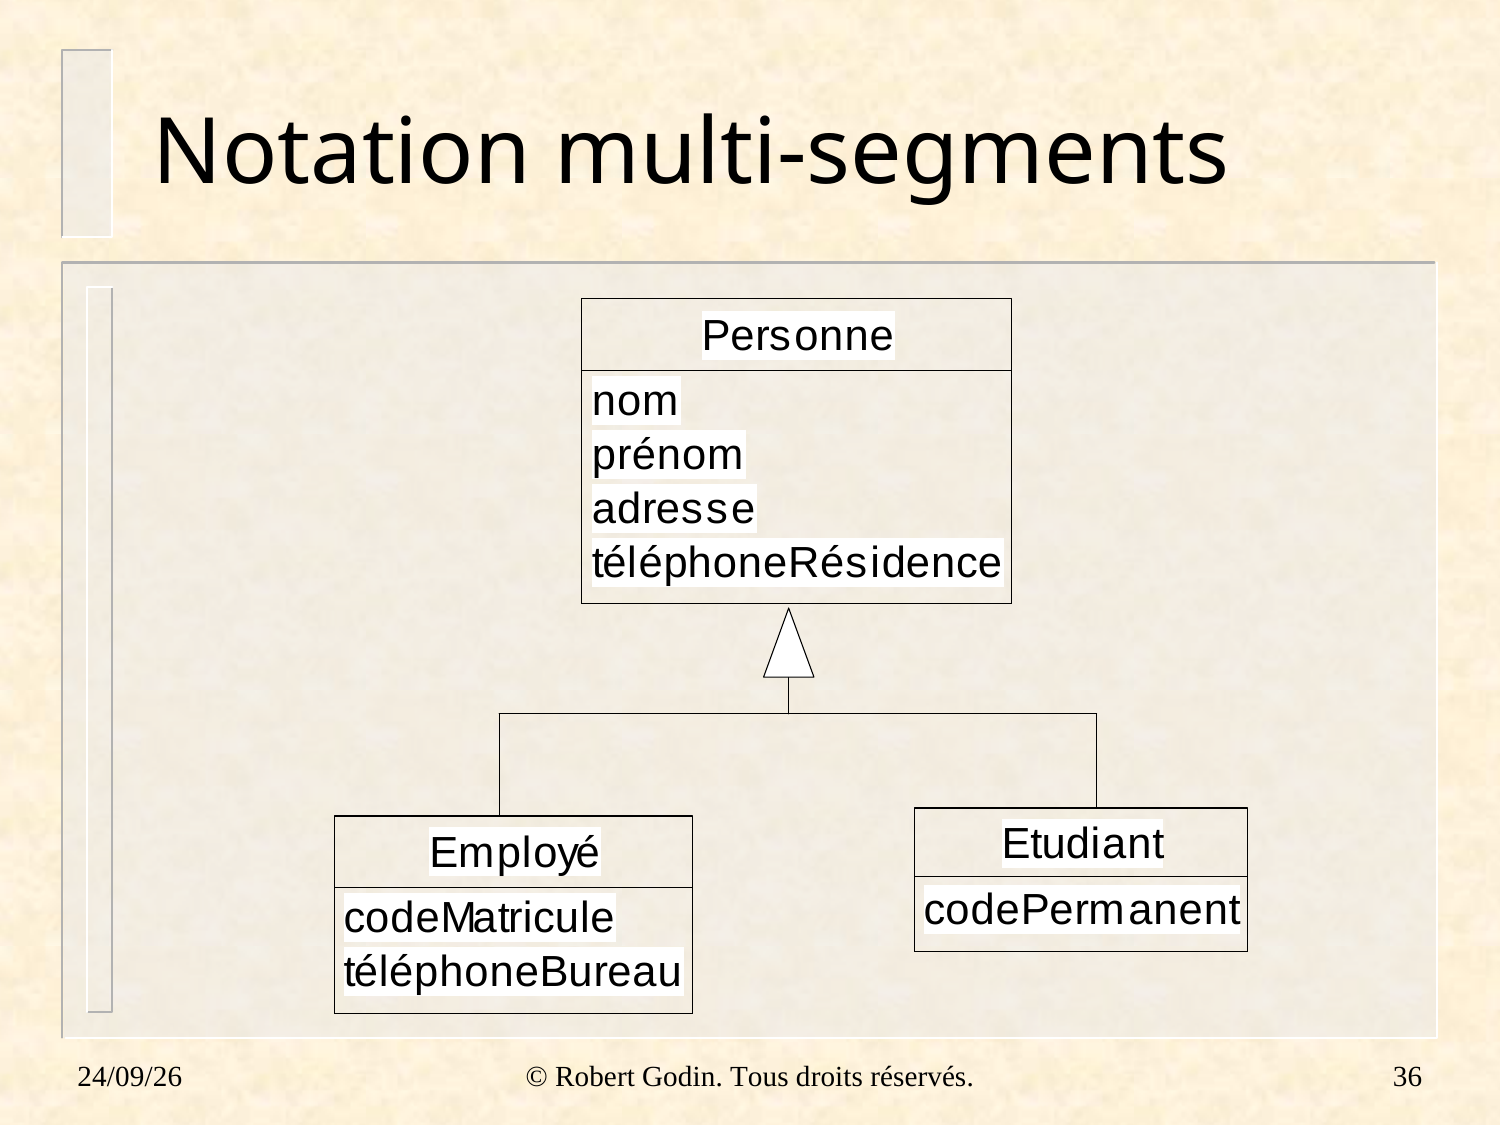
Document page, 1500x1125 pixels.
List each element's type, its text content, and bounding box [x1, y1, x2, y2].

text_box © Robert Godin. Tous droits réservés. [512, 1054, 988, 1113]
text_box 31/05/21 [62, 1037, 376, 1113]
chart [287, 262, 1300, 1054]
title Notation multi-segments [137, 56, 1413, 238]
text_box <number> [1125, 1037, 1438, 1113]
picture [0, 0, 1500, 1125]
